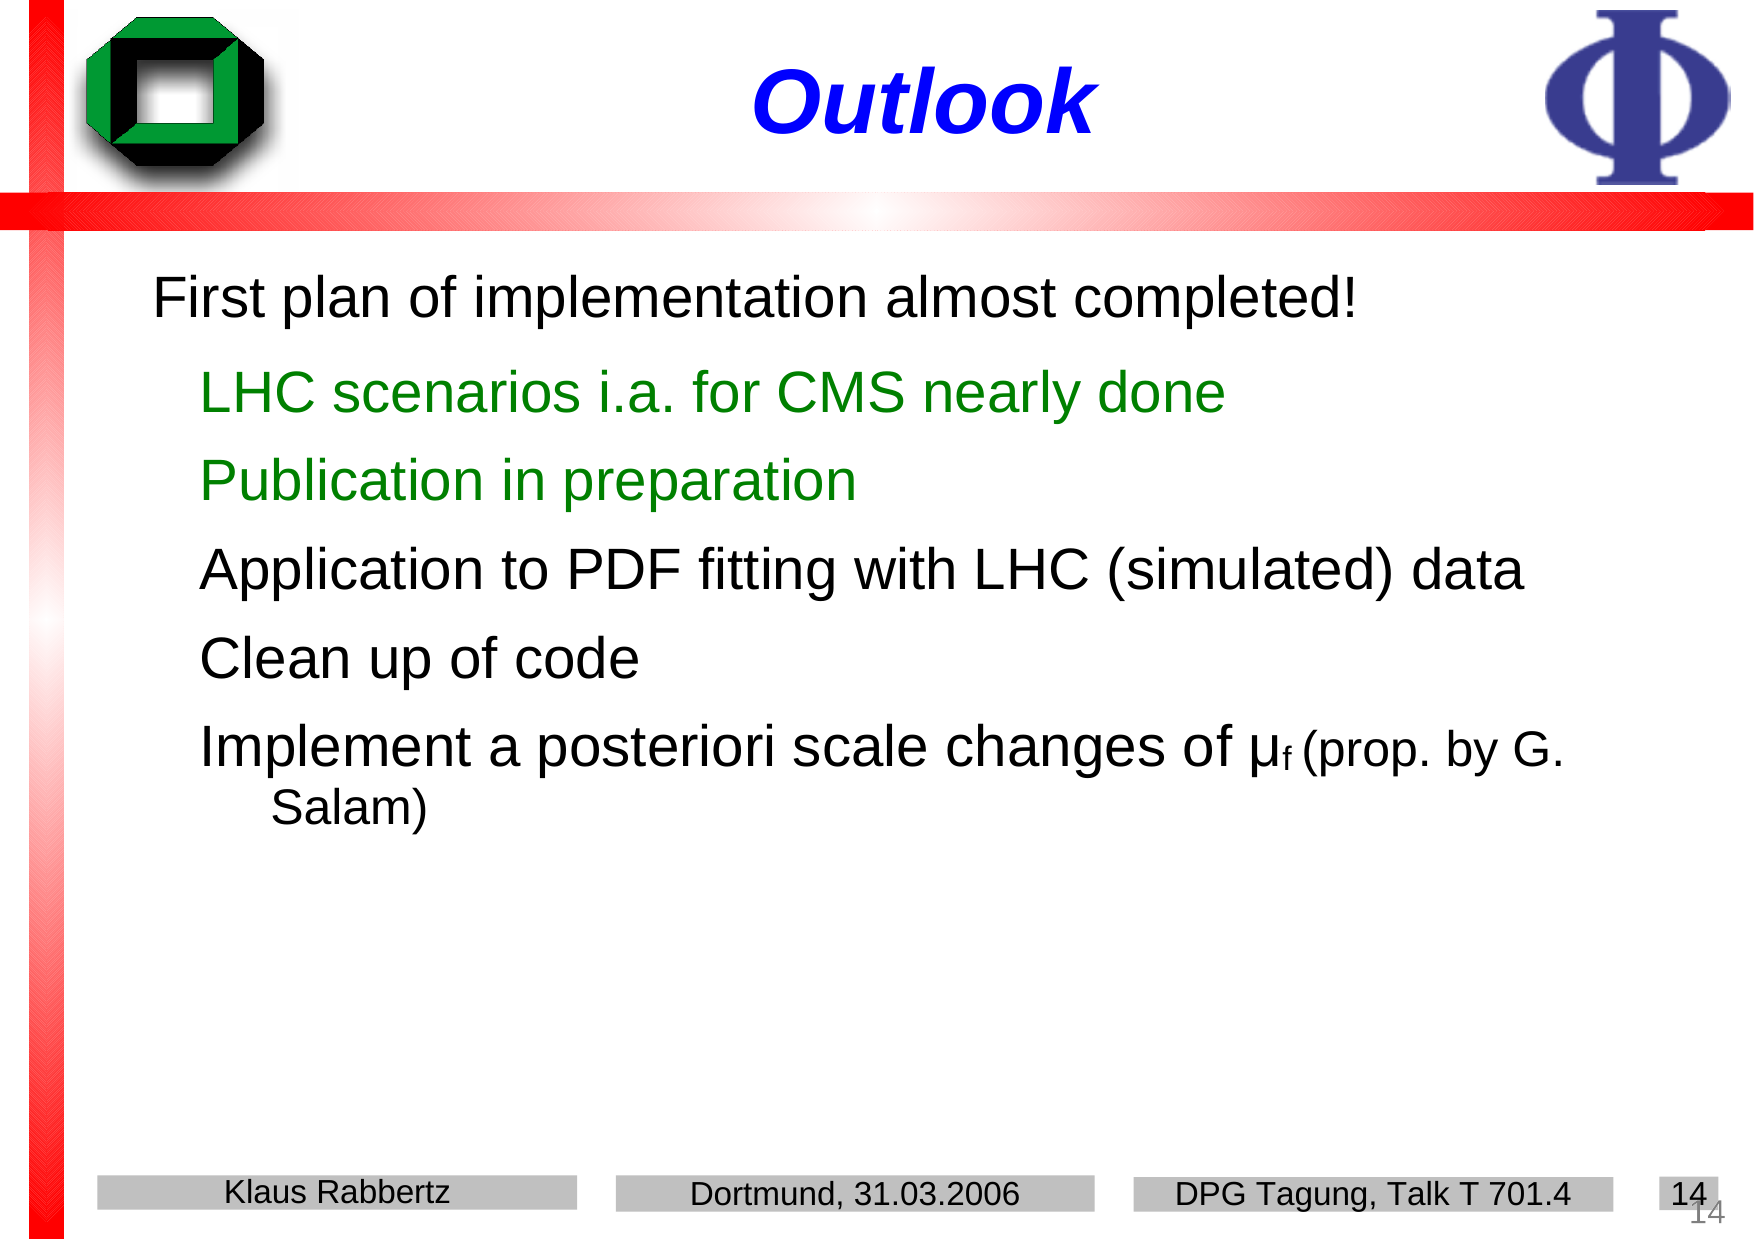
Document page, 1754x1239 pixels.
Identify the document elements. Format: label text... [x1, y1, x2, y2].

picture [64, 9, 299, 192]
list First plan of implementation almost completed! LHC scenarios i.a. for CMS nearly done Publication in preparation Application to PDF fitting with LHC (simulated) data Clean up of code Implement a posteriori scale changes of μf (prop. by G. Salam) [140, 264, 1638, 1118]
title Outlook [282, 21, 1566, 183]
picture [1545, 10, 1731, 185]
